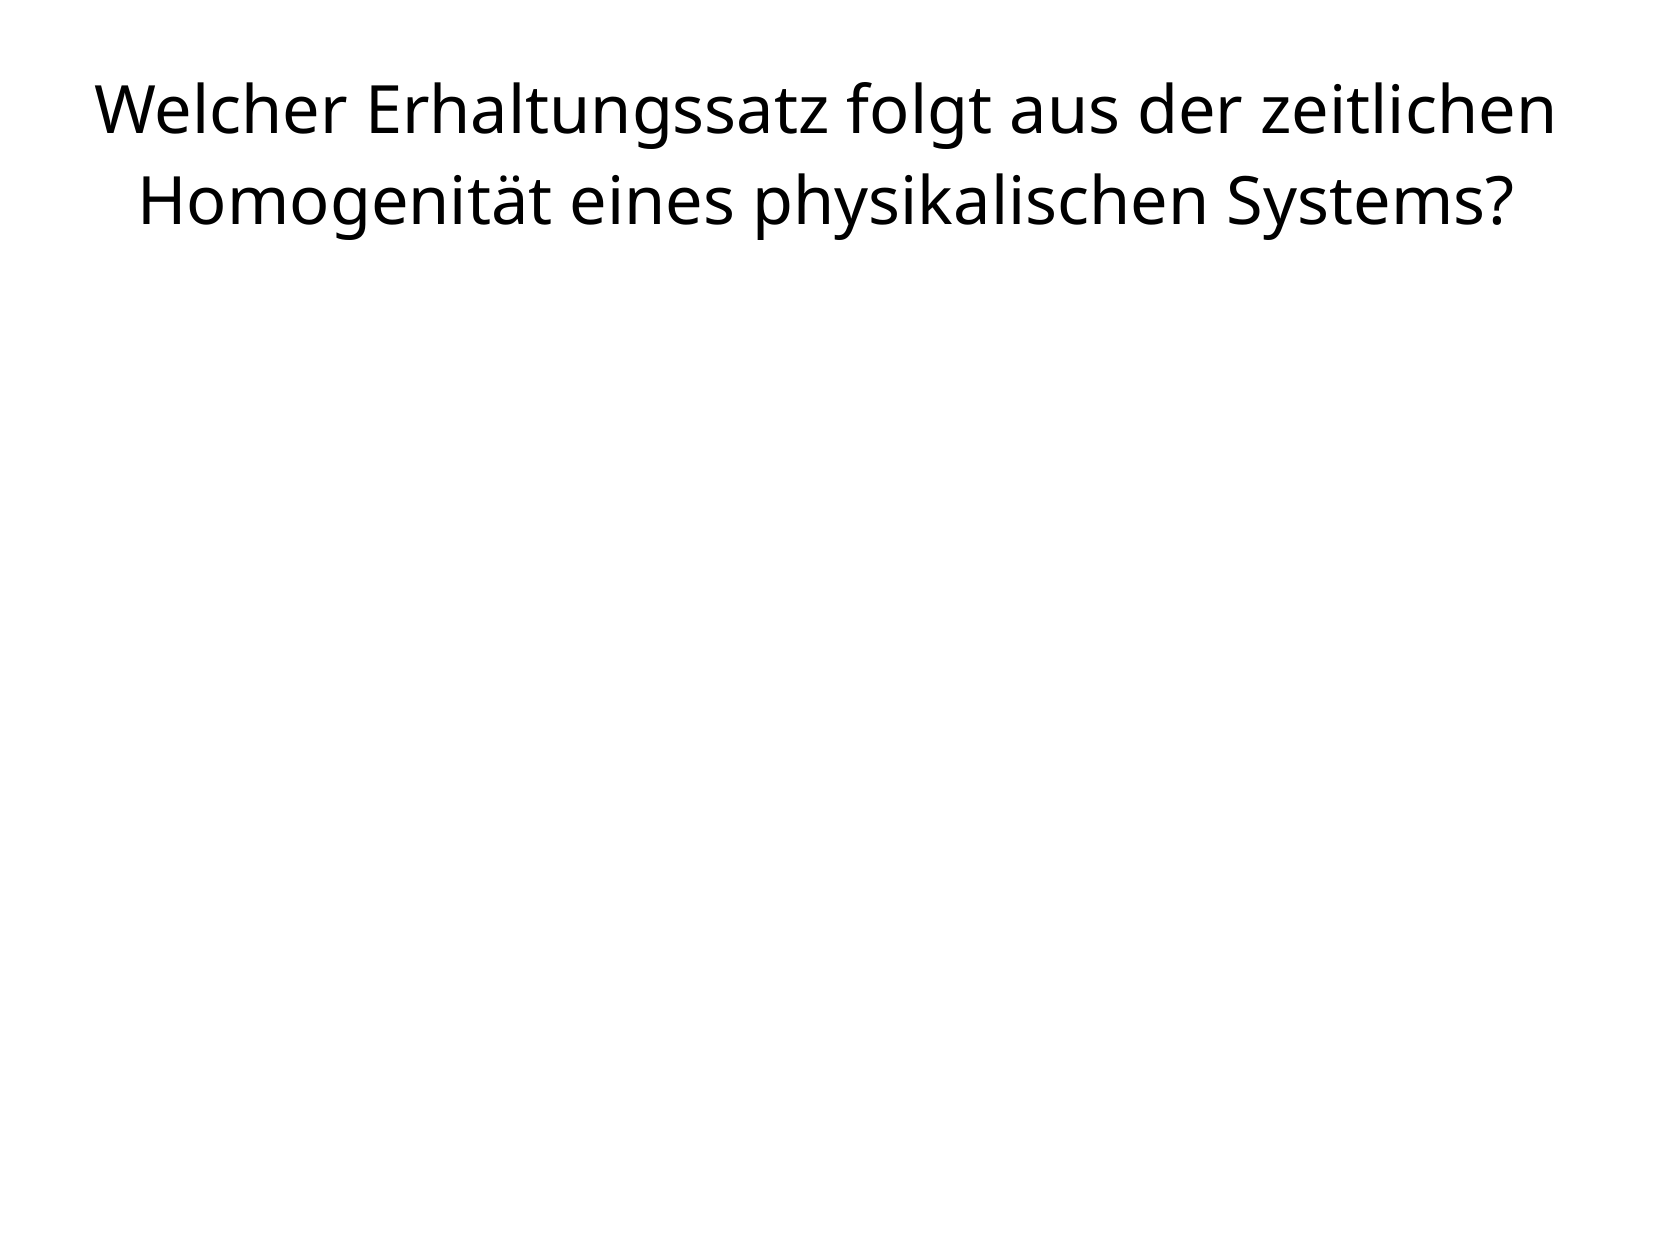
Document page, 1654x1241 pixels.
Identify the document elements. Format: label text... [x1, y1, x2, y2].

title Welcher Erhaltungssatz folgt aus der zeitlichen Homogenität eines physikalischen Systems? [82, 49, 1571, 257]
